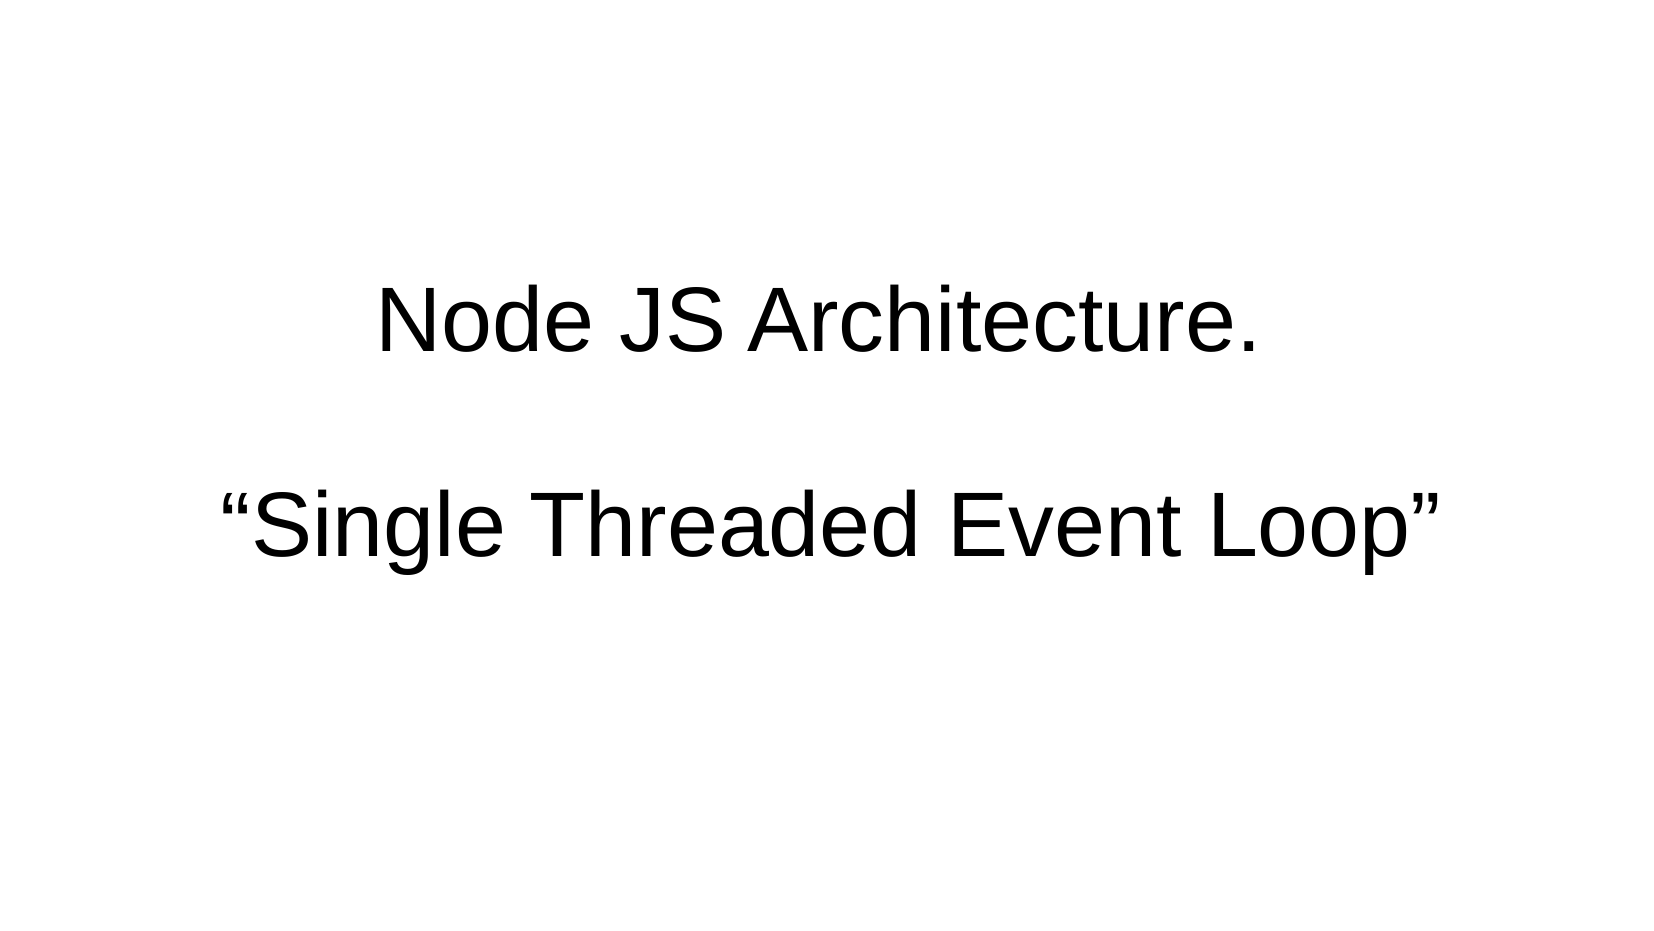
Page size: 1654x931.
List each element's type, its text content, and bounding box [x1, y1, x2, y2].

title Node JS Architecture. “Single Threaded Event Loop” [75, 268, 1564, 577]
